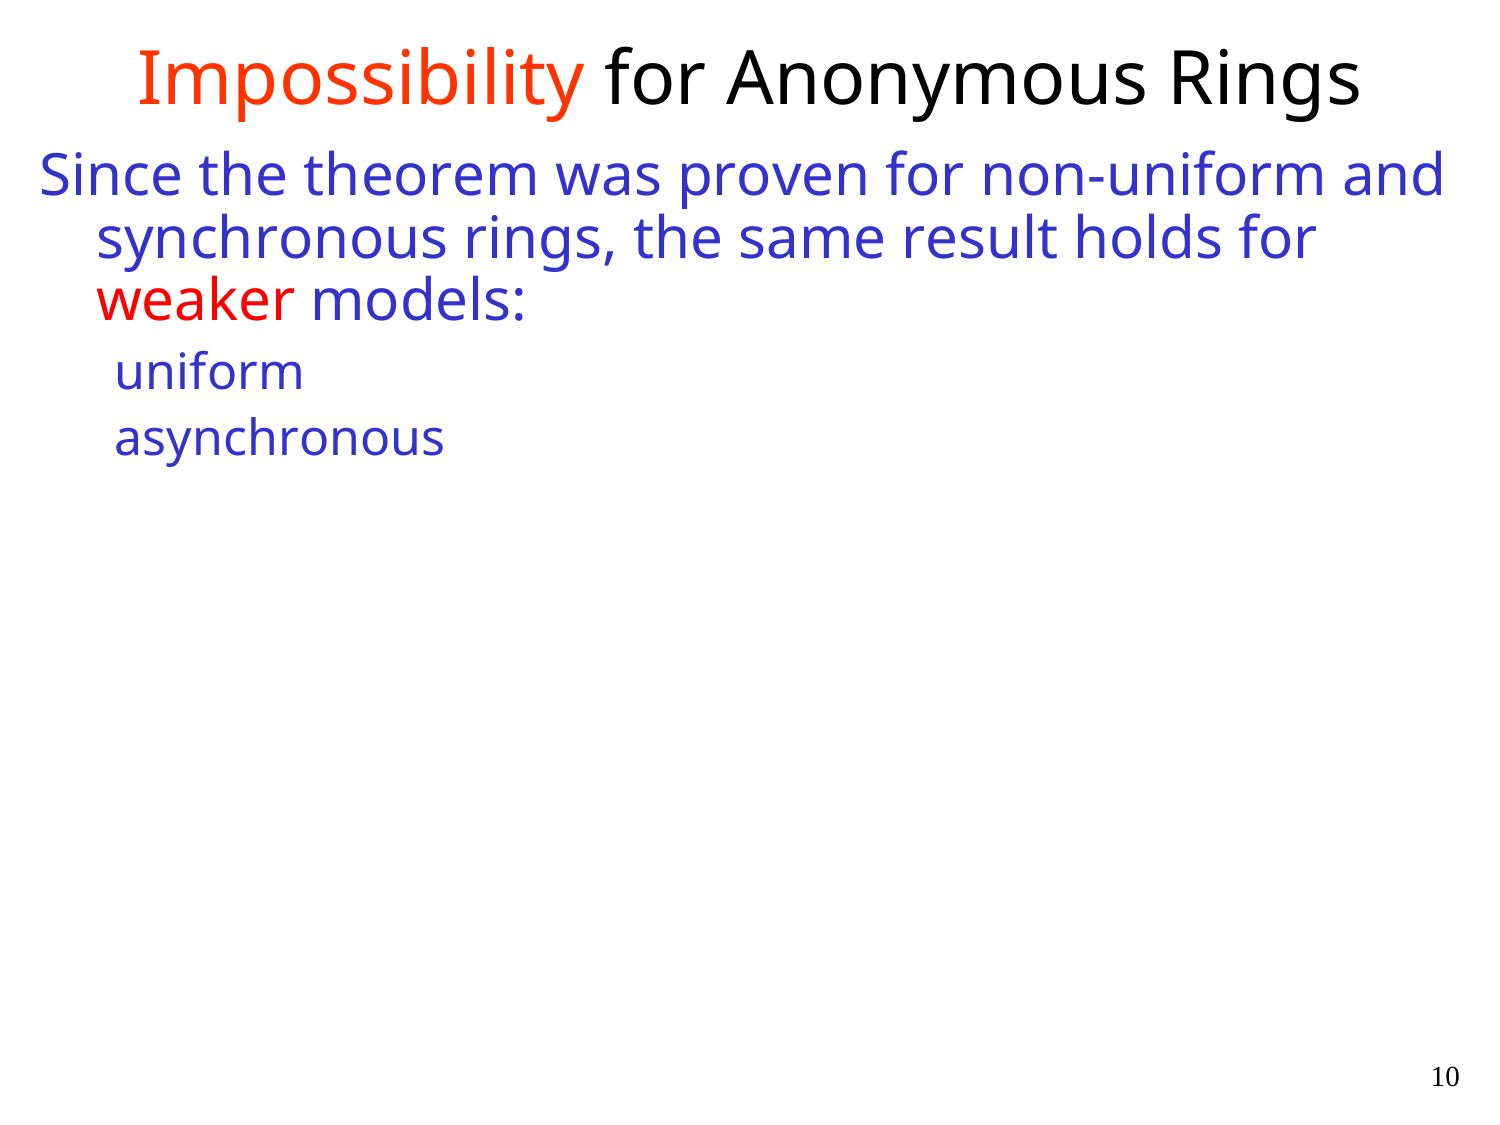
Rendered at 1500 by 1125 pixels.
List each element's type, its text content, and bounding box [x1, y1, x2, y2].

title Impossibility for Anonymous Rings [24, 24, 1476, 126]
list Since the theorem was proven for non-uniform and synchronous rings, the same result holds for weaker models: uniform asynchronous [24, 137, 1476, 1038]
text_box <number> [1162, 1049, 1476, 1101]
